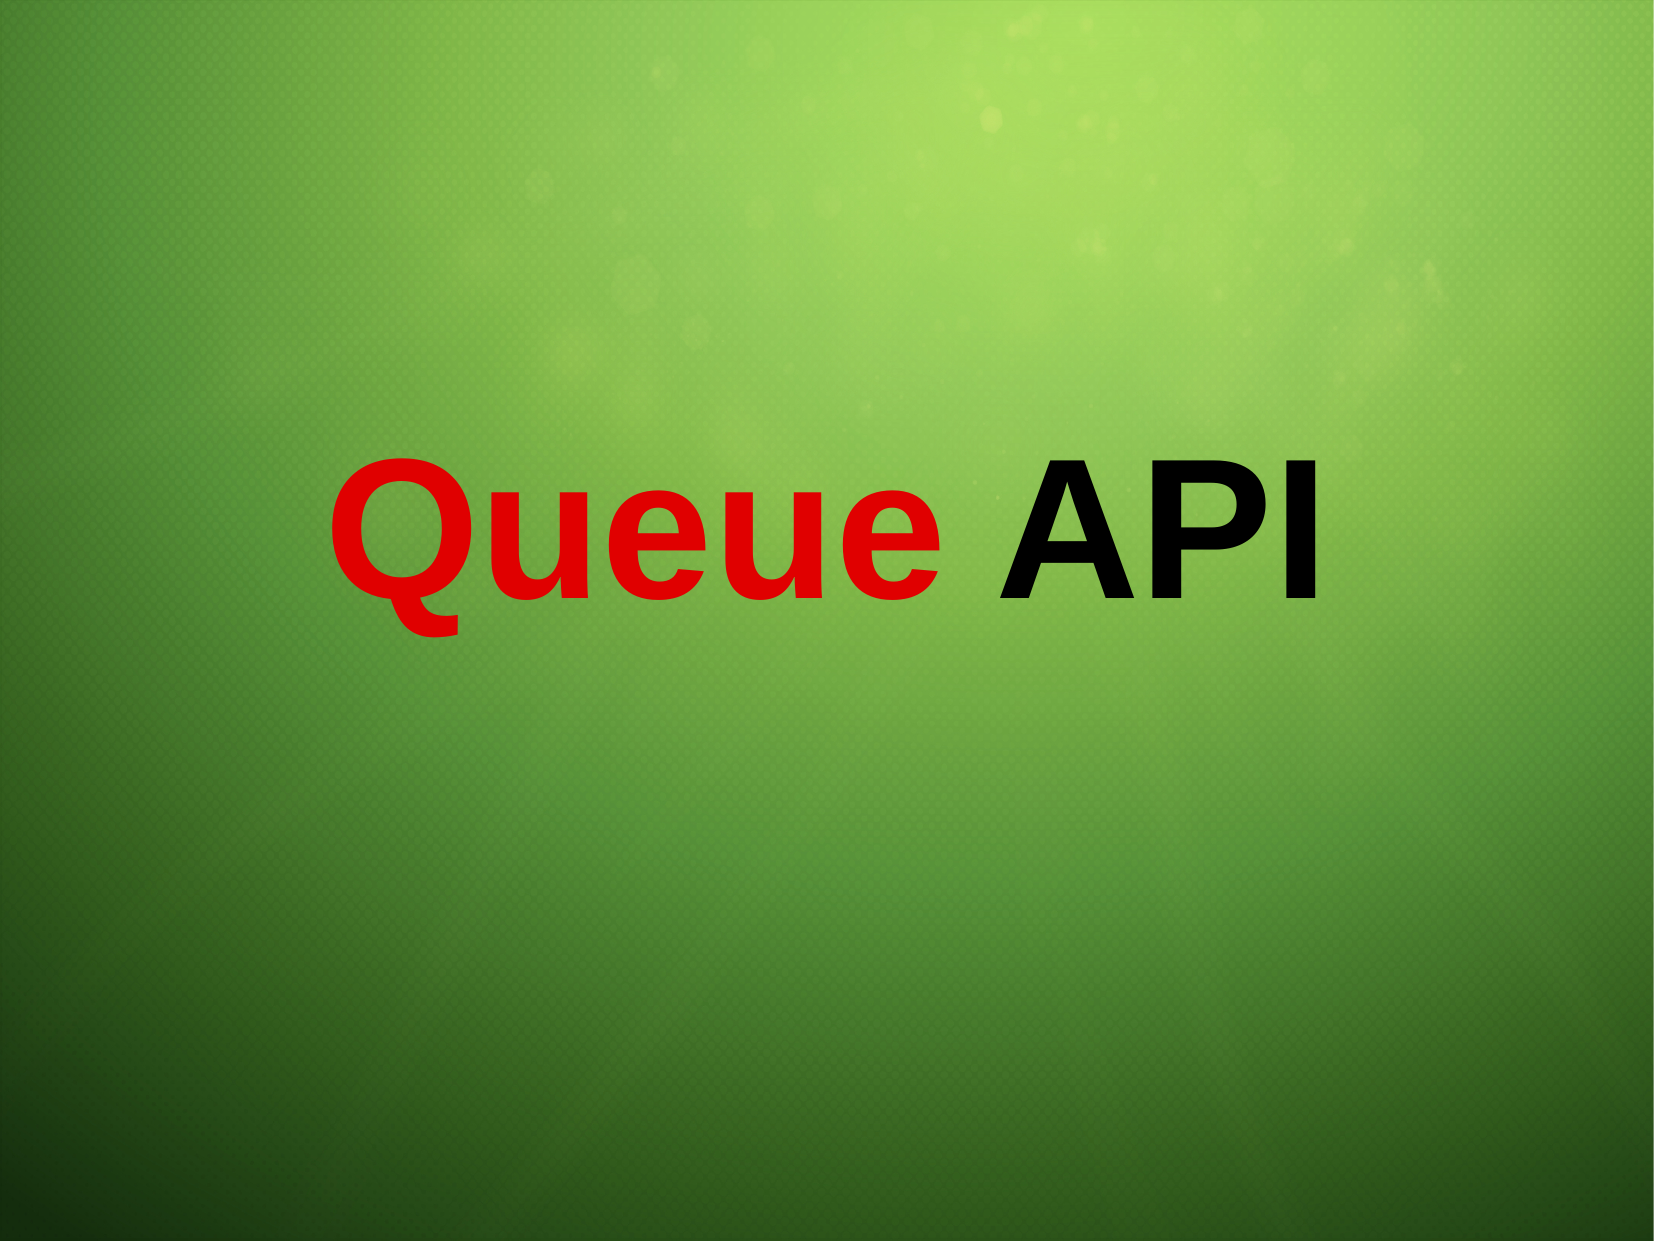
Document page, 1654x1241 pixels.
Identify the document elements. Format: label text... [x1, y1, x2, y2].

picture [0, 0, 1654, 1241]
subtitle Queue API [82, 49, 1571, 1010]
